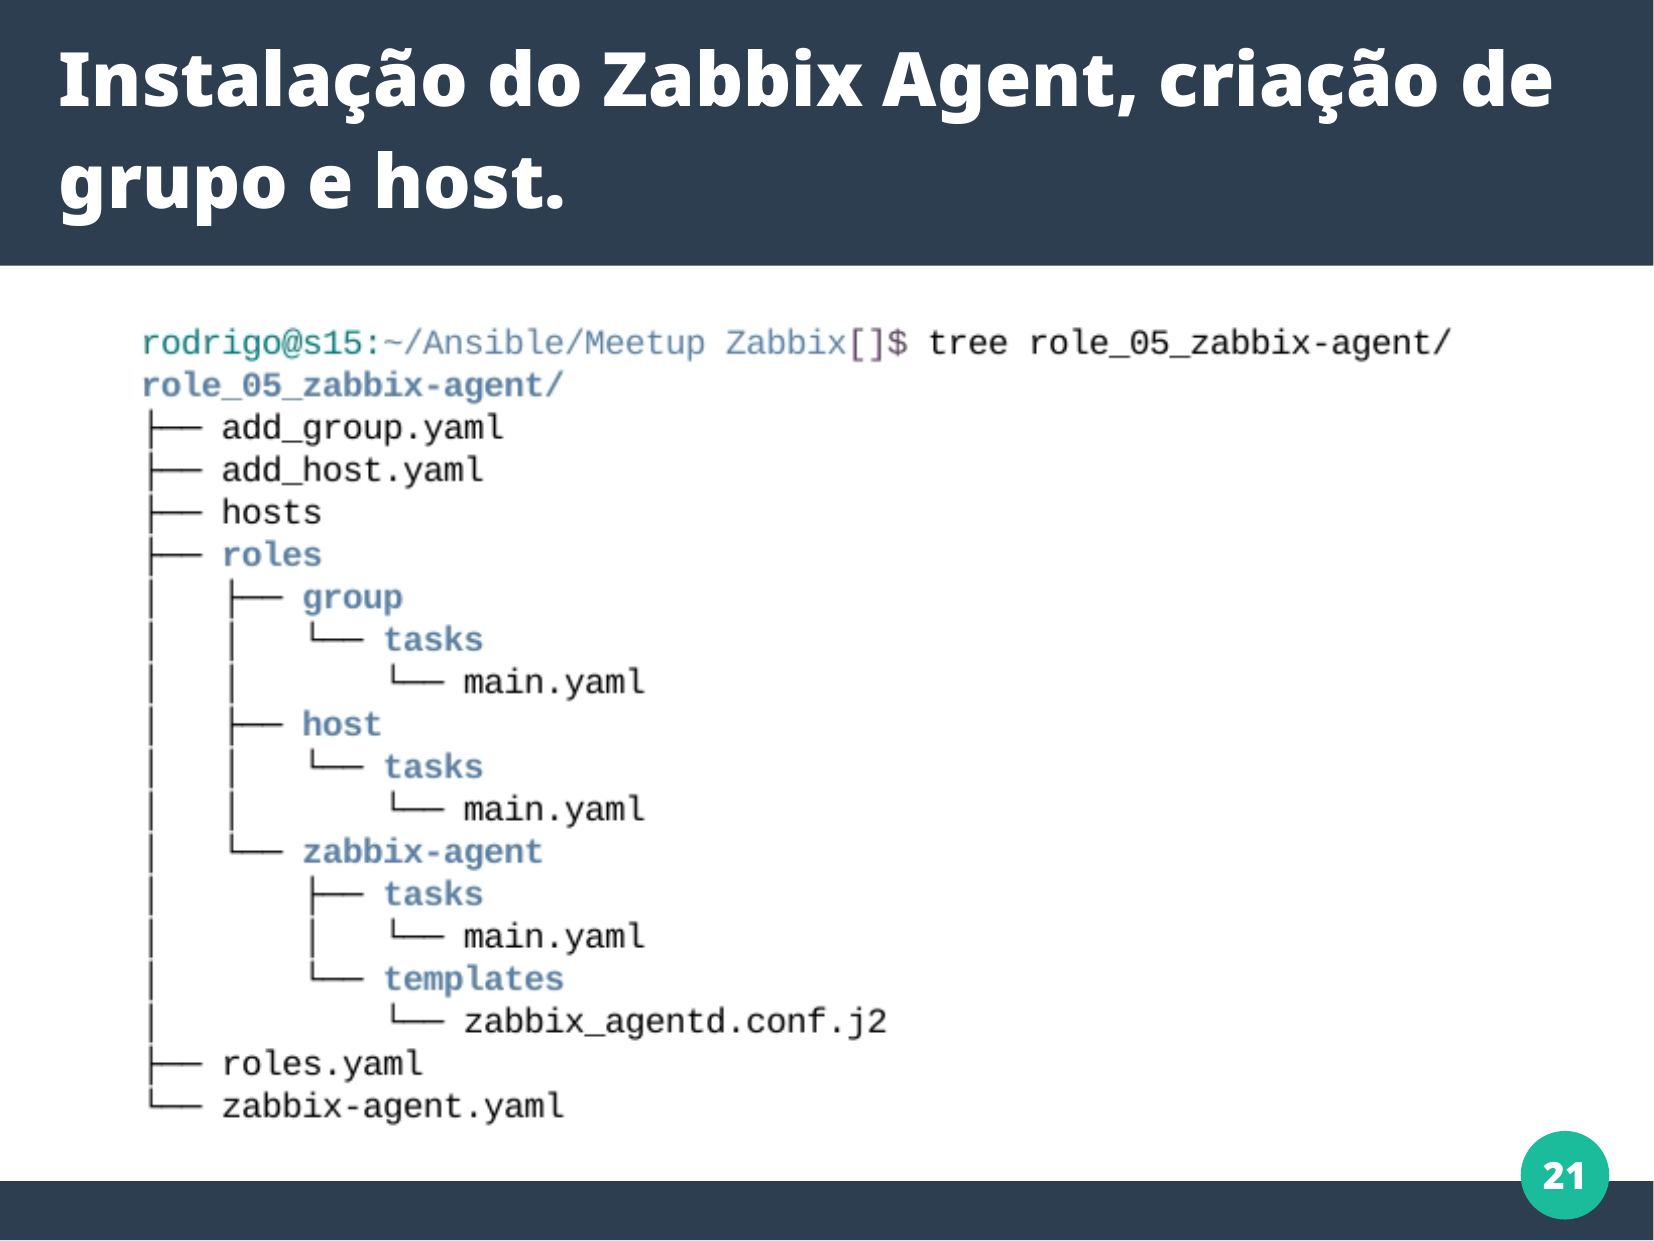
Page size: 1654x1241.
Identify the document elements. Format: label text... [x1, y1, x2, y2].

picture [139, 324, 1515, 1152]
title Instalação do Zabbix Agent, criação de grupo e host. [59, 49, 1595, 207]
